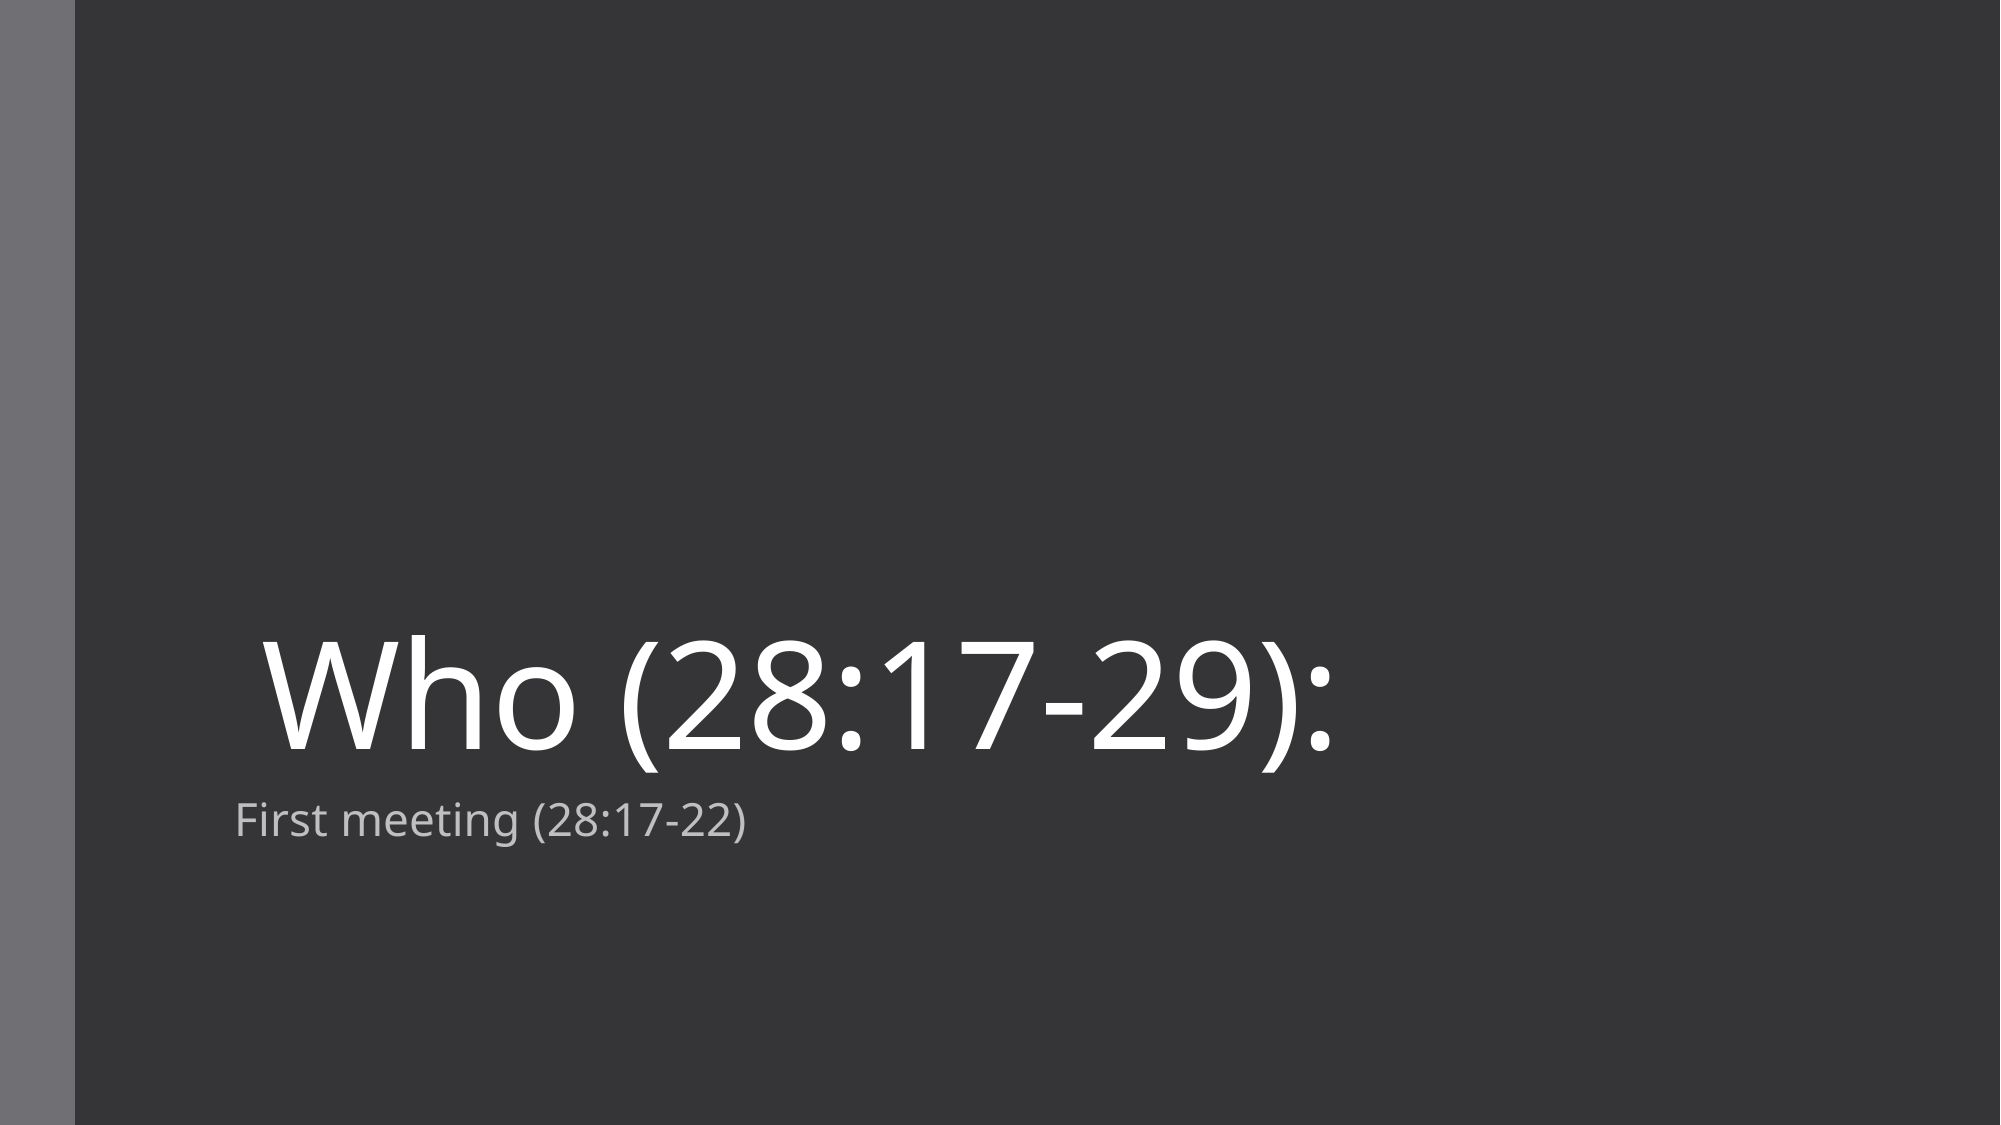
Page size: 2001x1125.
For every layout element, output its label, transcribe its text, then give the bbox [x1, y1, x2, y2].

title Who (28:17-29): [206, 124, 1752, 787]
subtitle First meeting (28:17-22) [206, 787, 1752, 1066]
